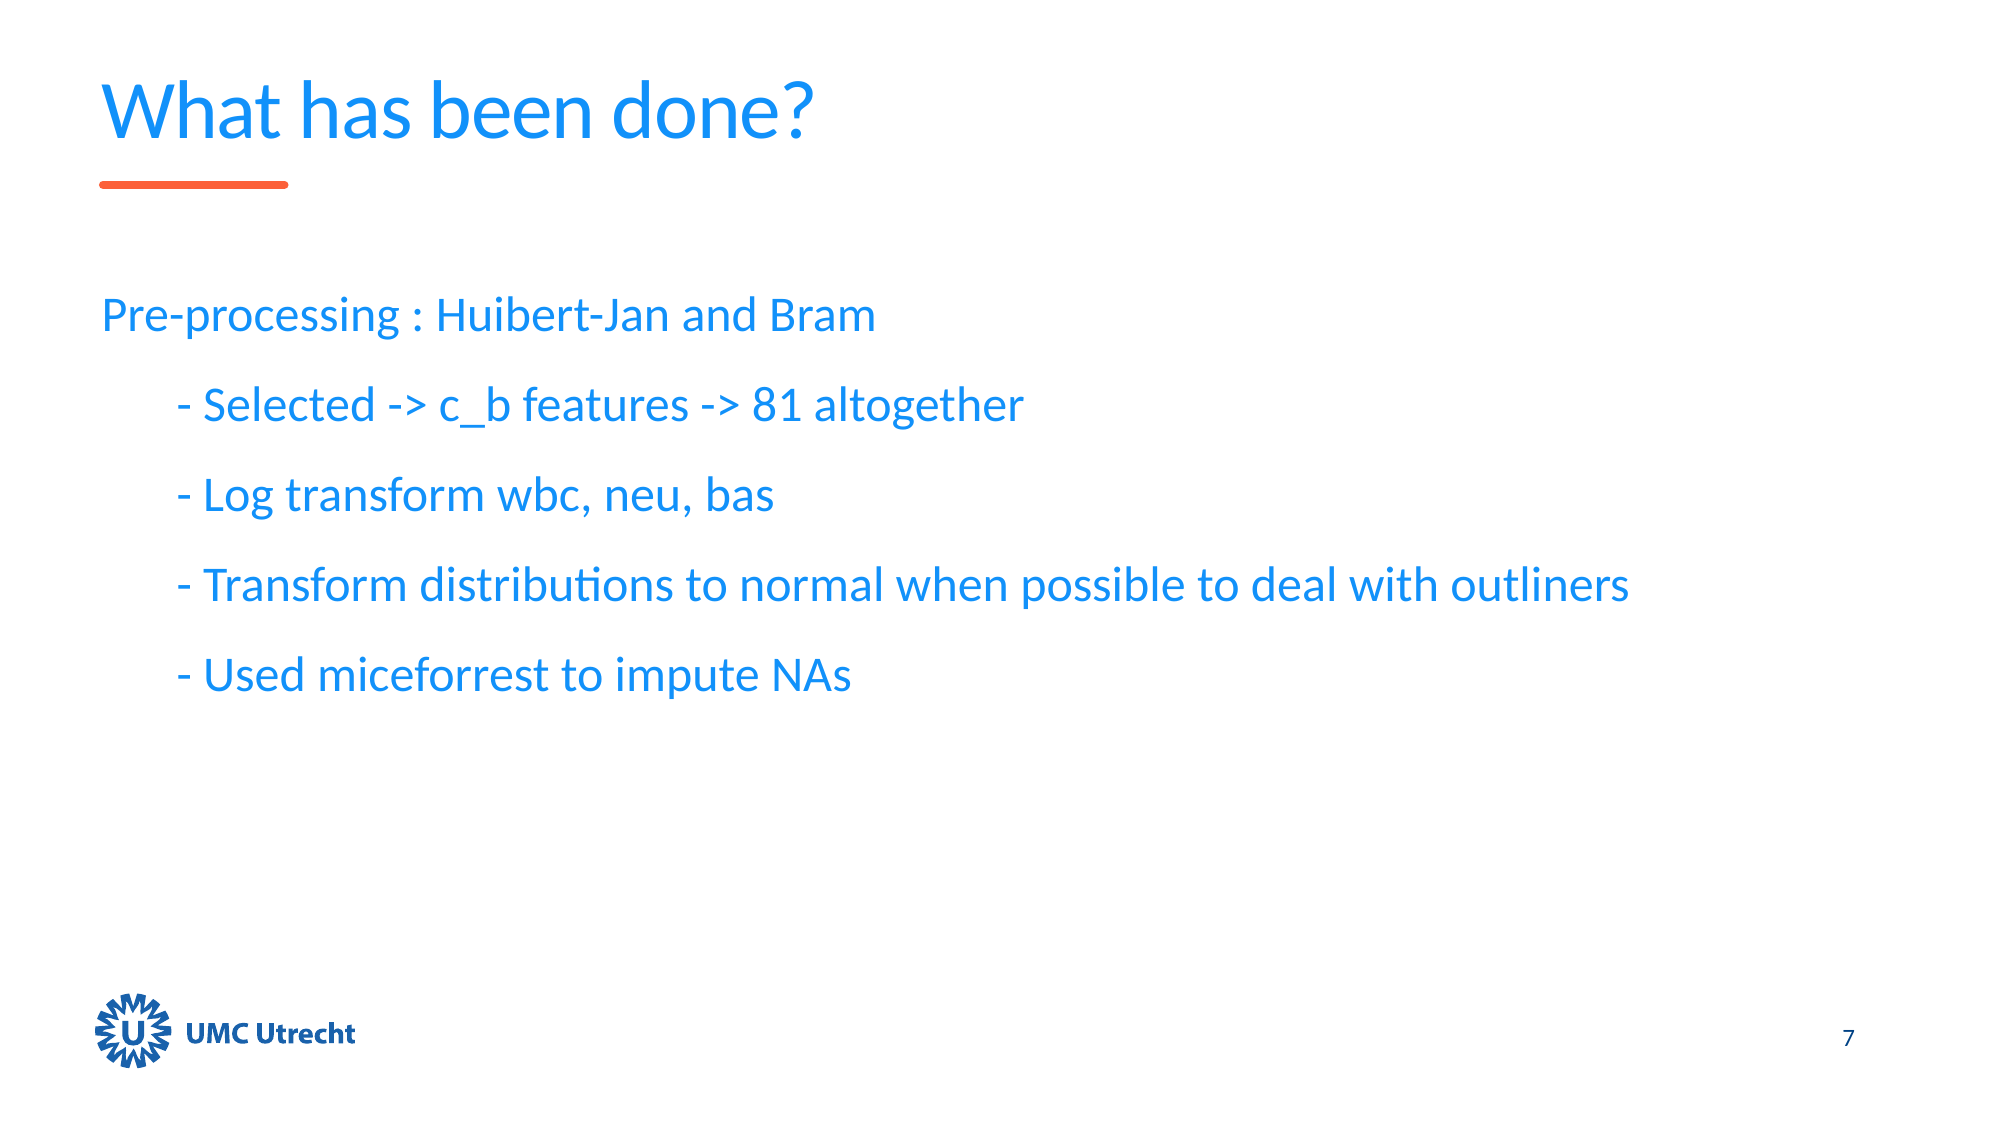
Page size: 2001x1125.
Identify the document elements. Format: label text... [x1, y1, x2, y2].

text_box [1842, 1015, 1903, 1057]
title What has been done? [101, 75, 1903, 184]
list Pre-processing : Huibert-Jan and Bram - Selected -> c_b features -> 81 altogether - Log transform wbc, neu, bas - Transform distributions to normal when possible to deal with outliners - Used miceforrest to impute NAs [101, 250, 1901, 960]
